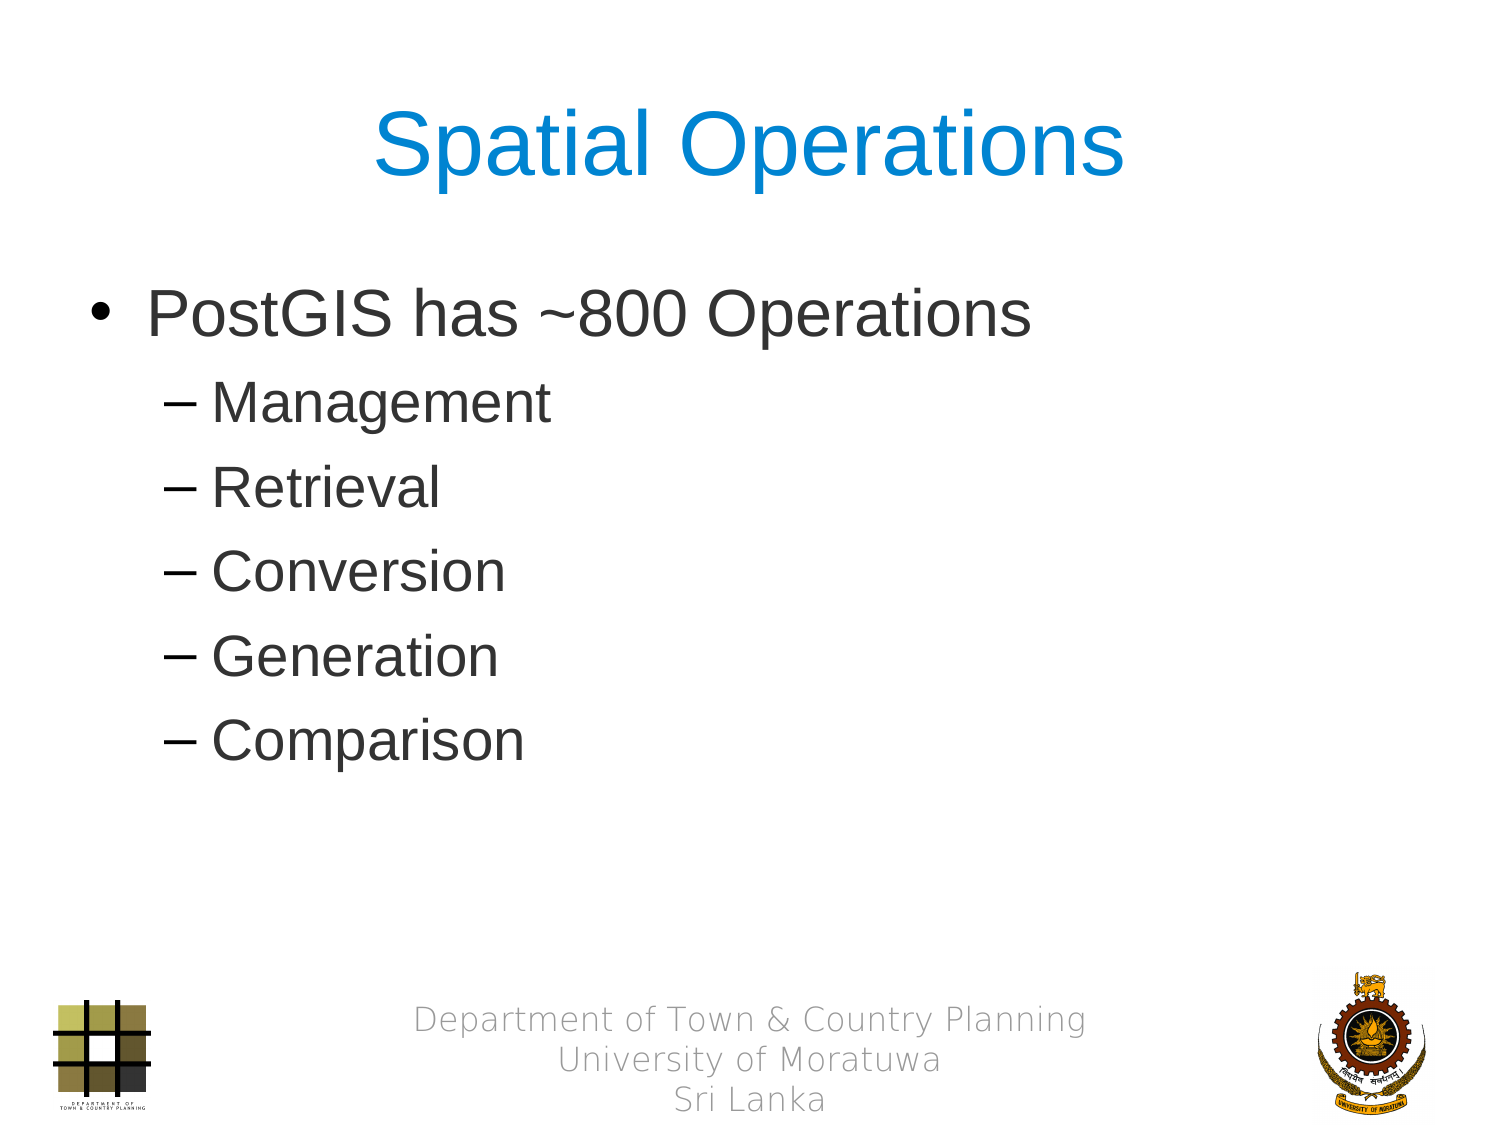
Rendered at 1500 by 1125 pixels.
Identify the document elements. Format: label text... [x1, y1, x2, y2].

list PostGIS has ~800 Operations Management Retrieval Conversion Generation Comparison [75, 262, 1426, 915]
picture [53, 1000, 151, 1110]
picture [1312, 966, 1435, 1125]
title Spatial Operations [75, 45, 1426, 233]
